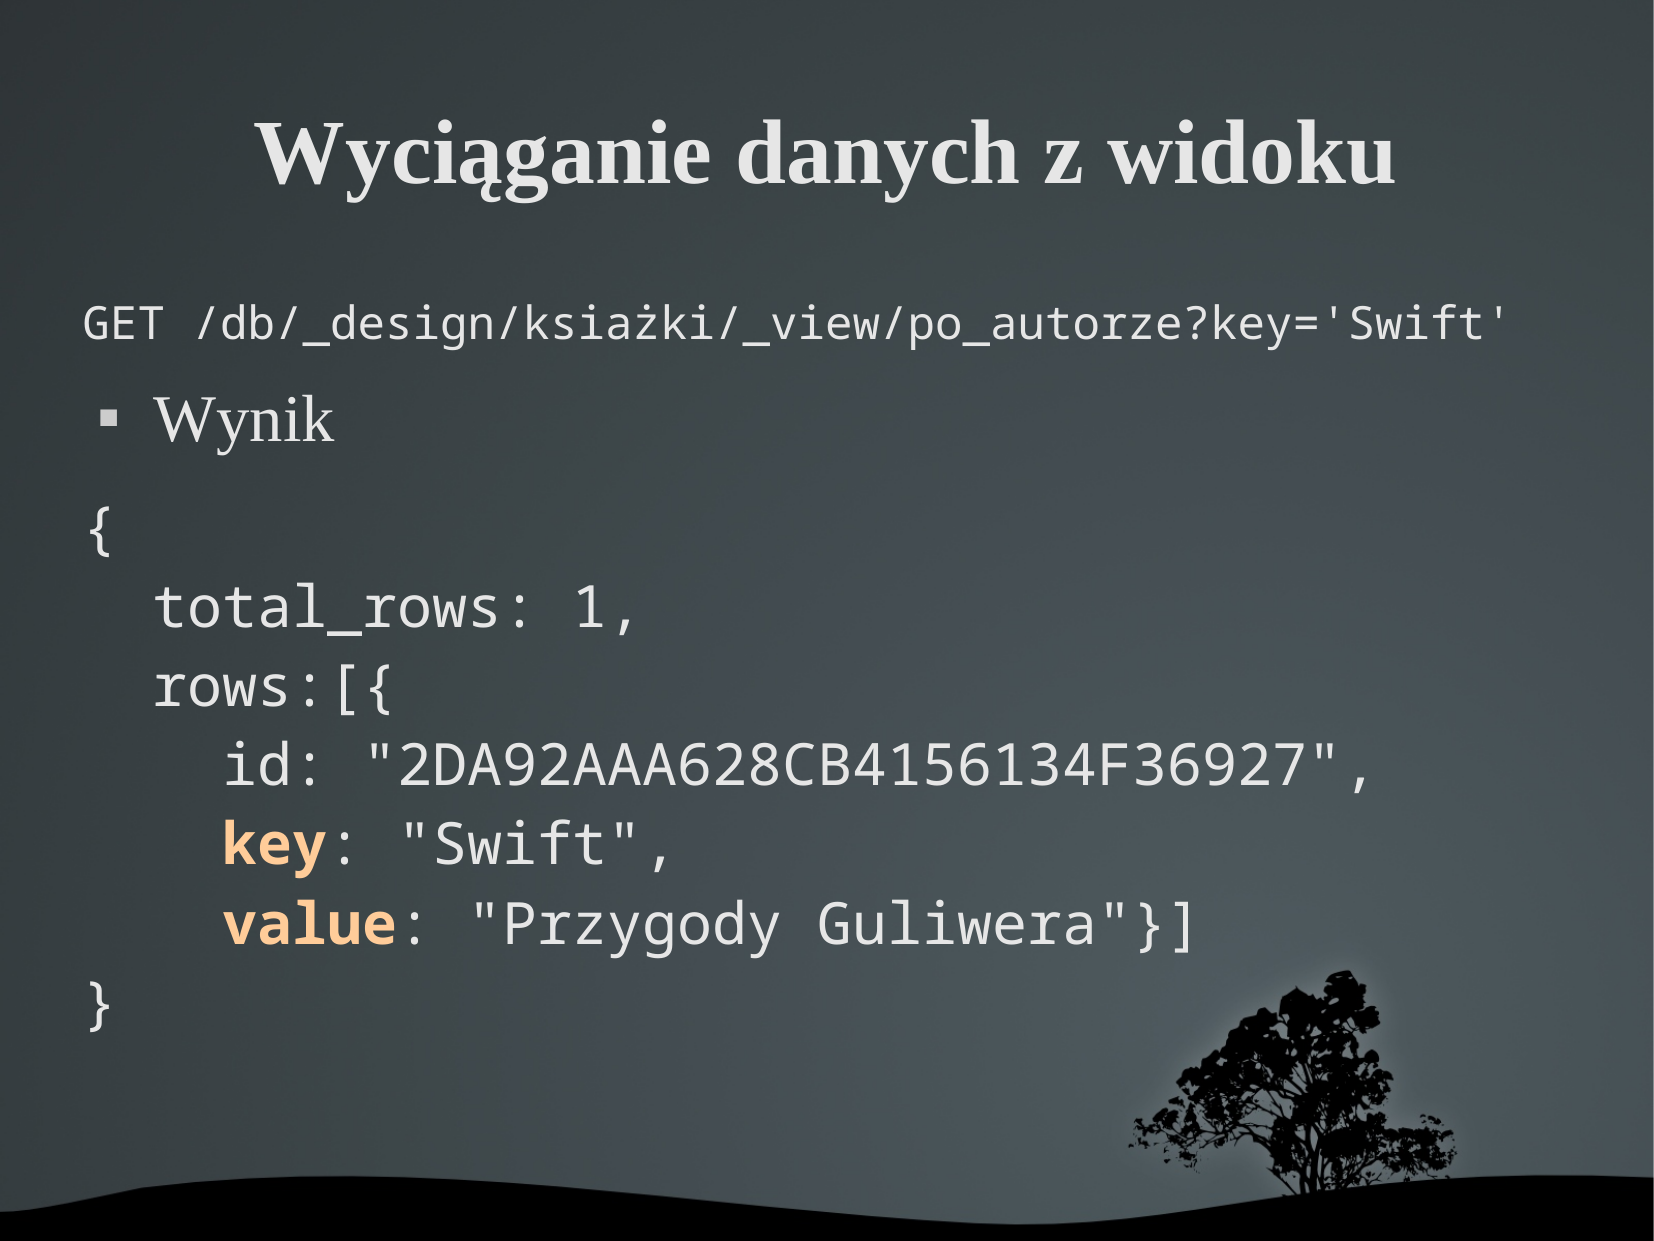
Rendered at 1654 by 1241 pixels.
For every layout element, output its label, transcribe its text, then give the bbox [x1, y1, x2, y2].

list GET /db/_design/ksiażki/_view/po_autorze?key='Swift' Wynik { total_rows: 1, rows:[{ id: "2DA92AAA628CB4156134F36927", key: "Swift", value: "Przygody Guliwera"}] } [82, 290, 1571, 1094]
picture [0, 0, 1654, 1241]
title Wyciąganie danych z widoku [82, 56, 1571, 250]
